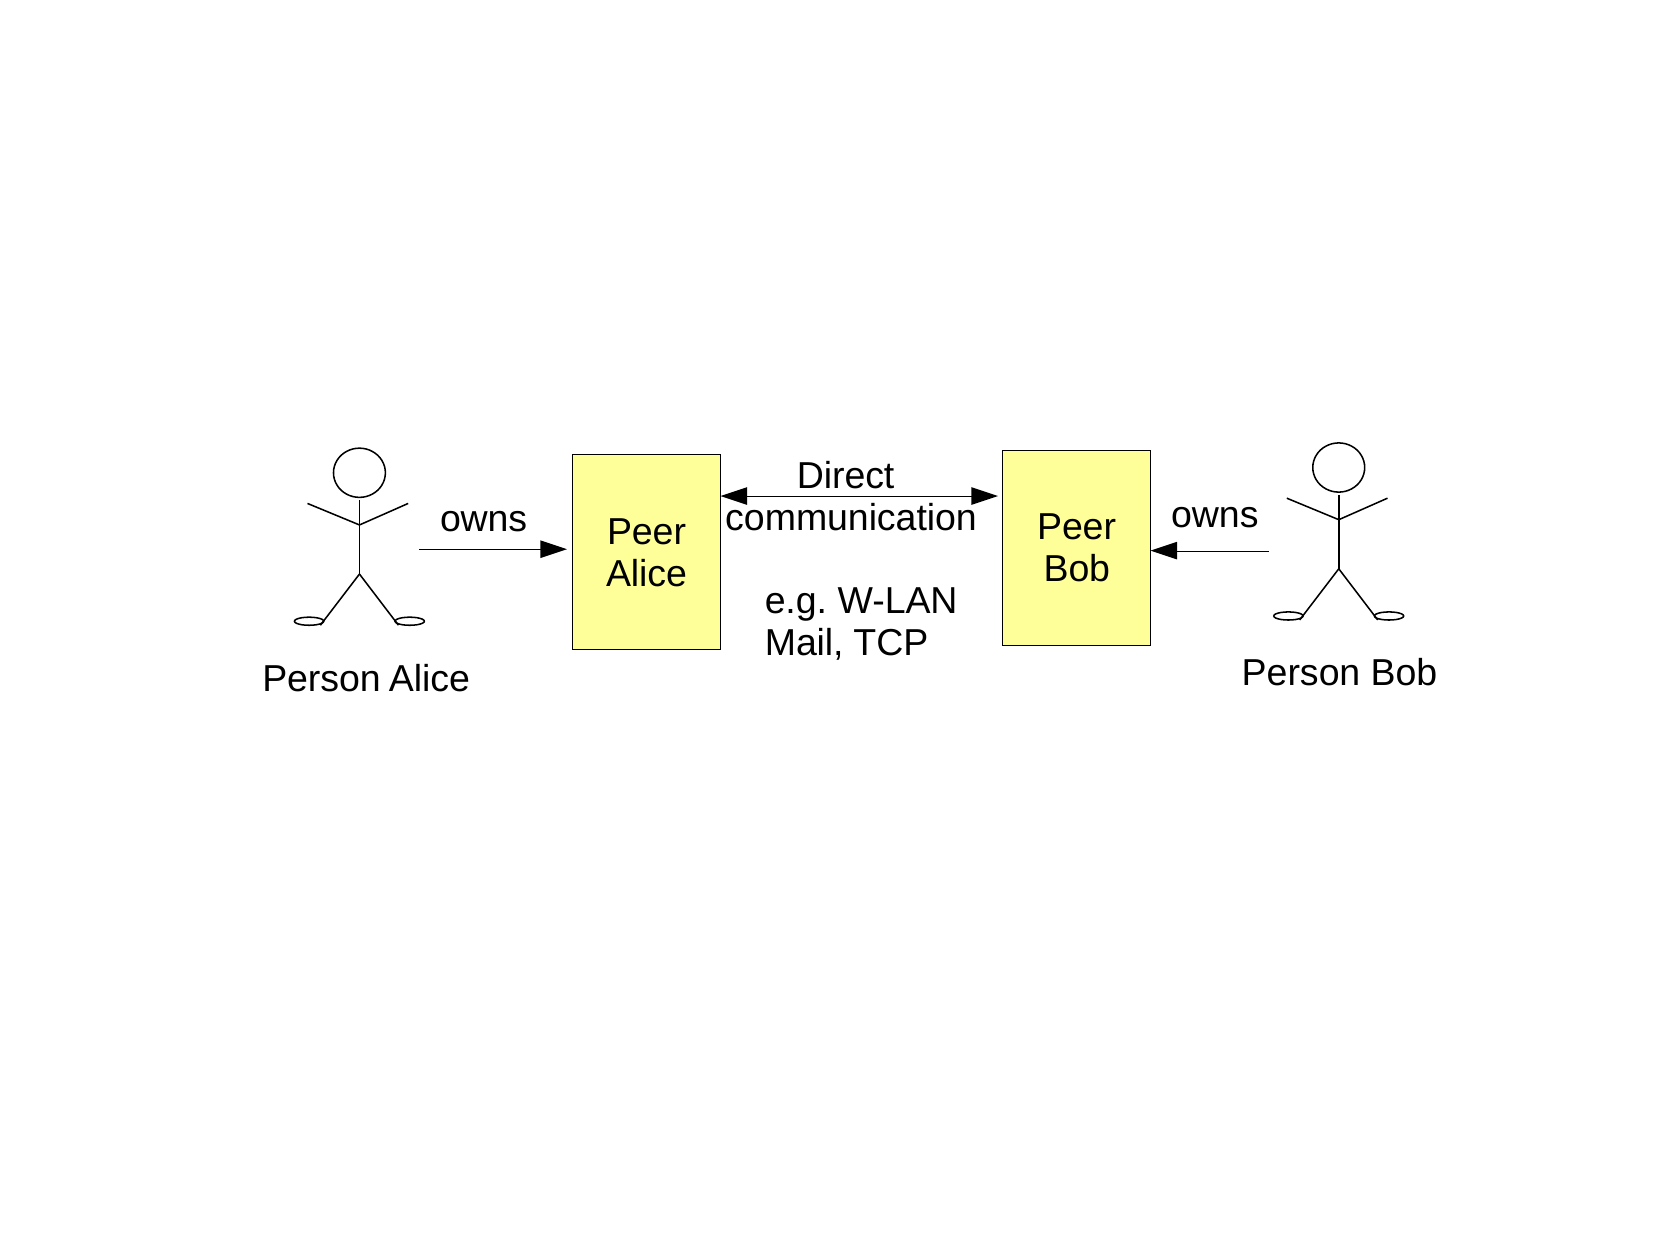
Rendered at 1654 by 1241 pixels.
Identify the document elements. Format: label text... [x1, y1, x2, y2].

text_box owns [1156, 485, 1275, 543]
text_box Peer Alice [572, 454, 721, 650]
text_box Person Bob [1226, 644, 1453, 702]
text_box Person Alice [247, 649, 486, 707]
text_box e.g. W-LAN Mail, TCP [750, 571, 973, 671]
text_box owns [425, 490, 544, 548]
text_box Direct communication [710, 446, 992, 546]
text_box Peer Bob [1002, 450, 1151, 646]
